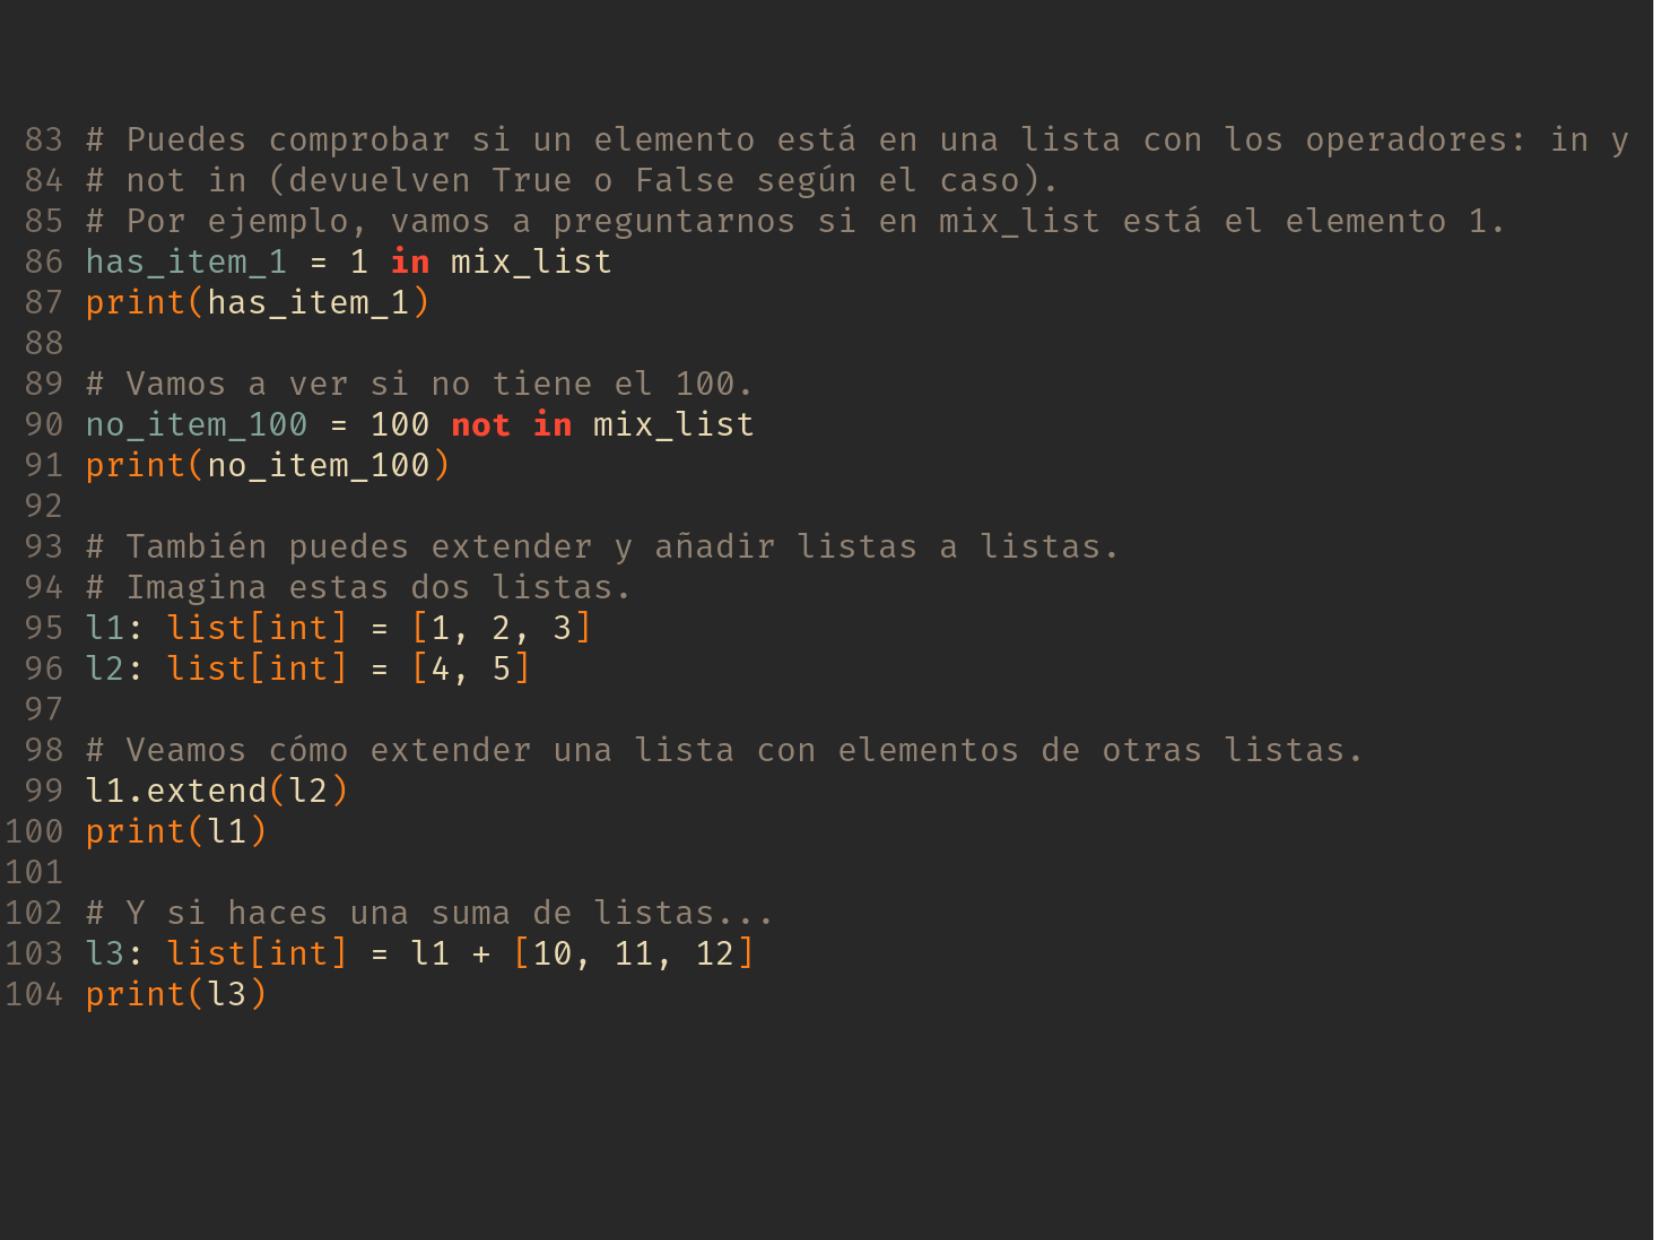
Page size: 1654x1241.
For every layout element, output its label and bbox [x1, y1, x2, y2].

picture [0, 118, 1653, 1019]
